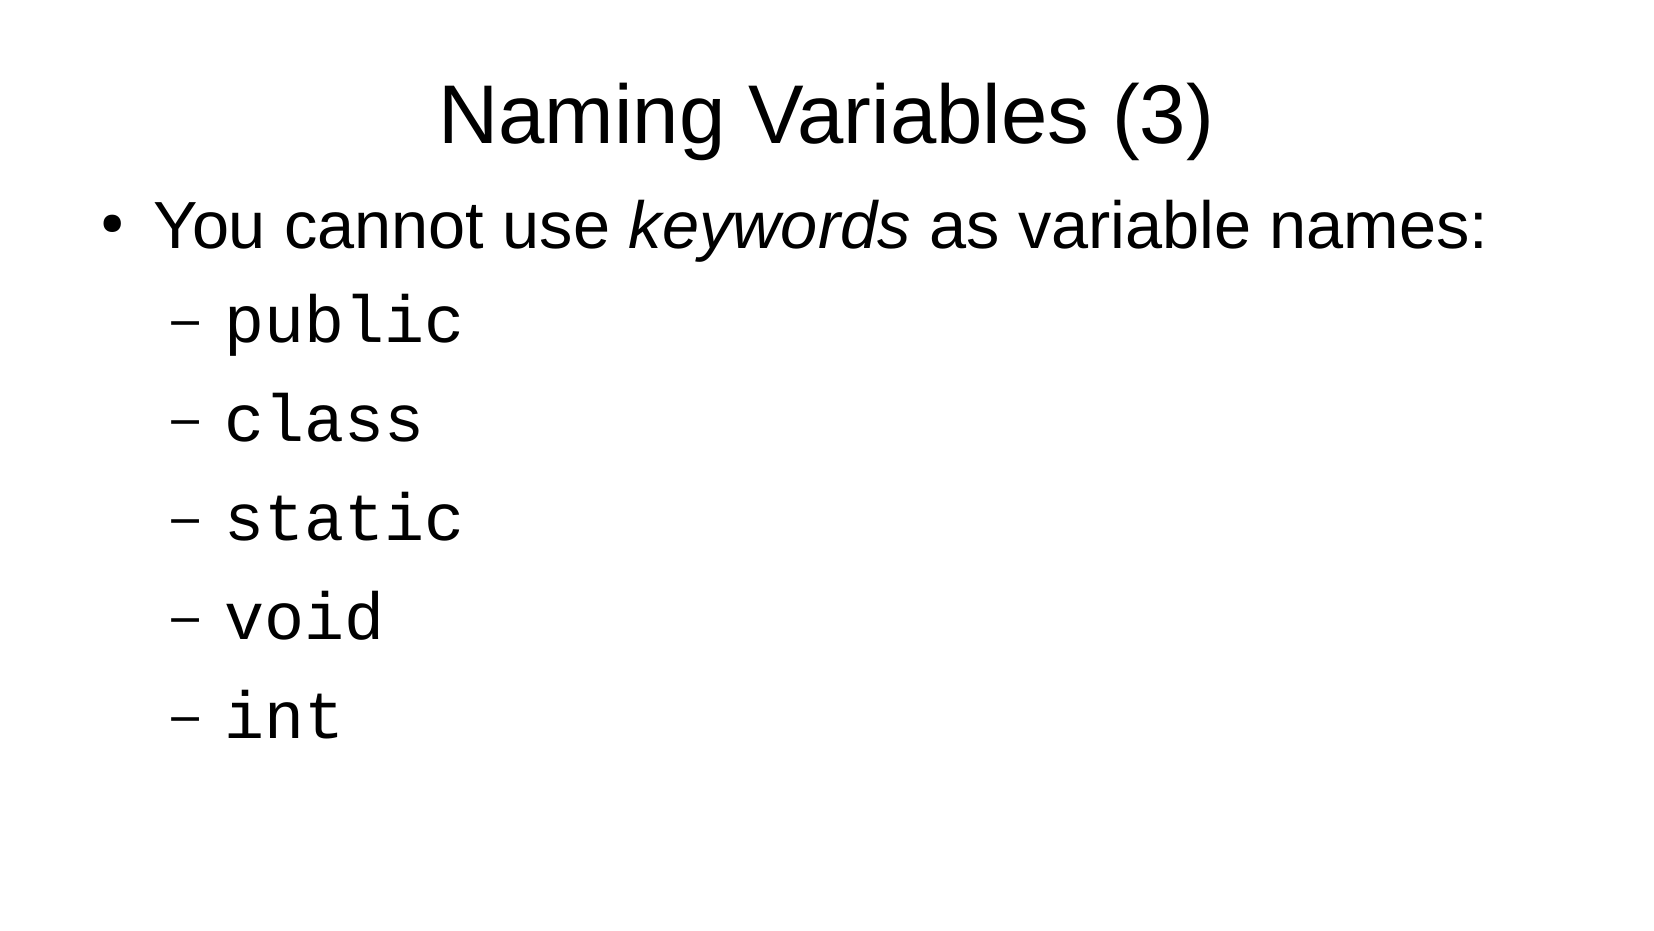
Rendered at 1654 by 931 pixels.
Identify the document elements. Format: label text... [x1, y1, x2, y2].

list You cannot use keywords as variable names: public class static void int [82, 188, 1571, 826]
title Naming Variables (3) [82, 37, 1571, 188]
